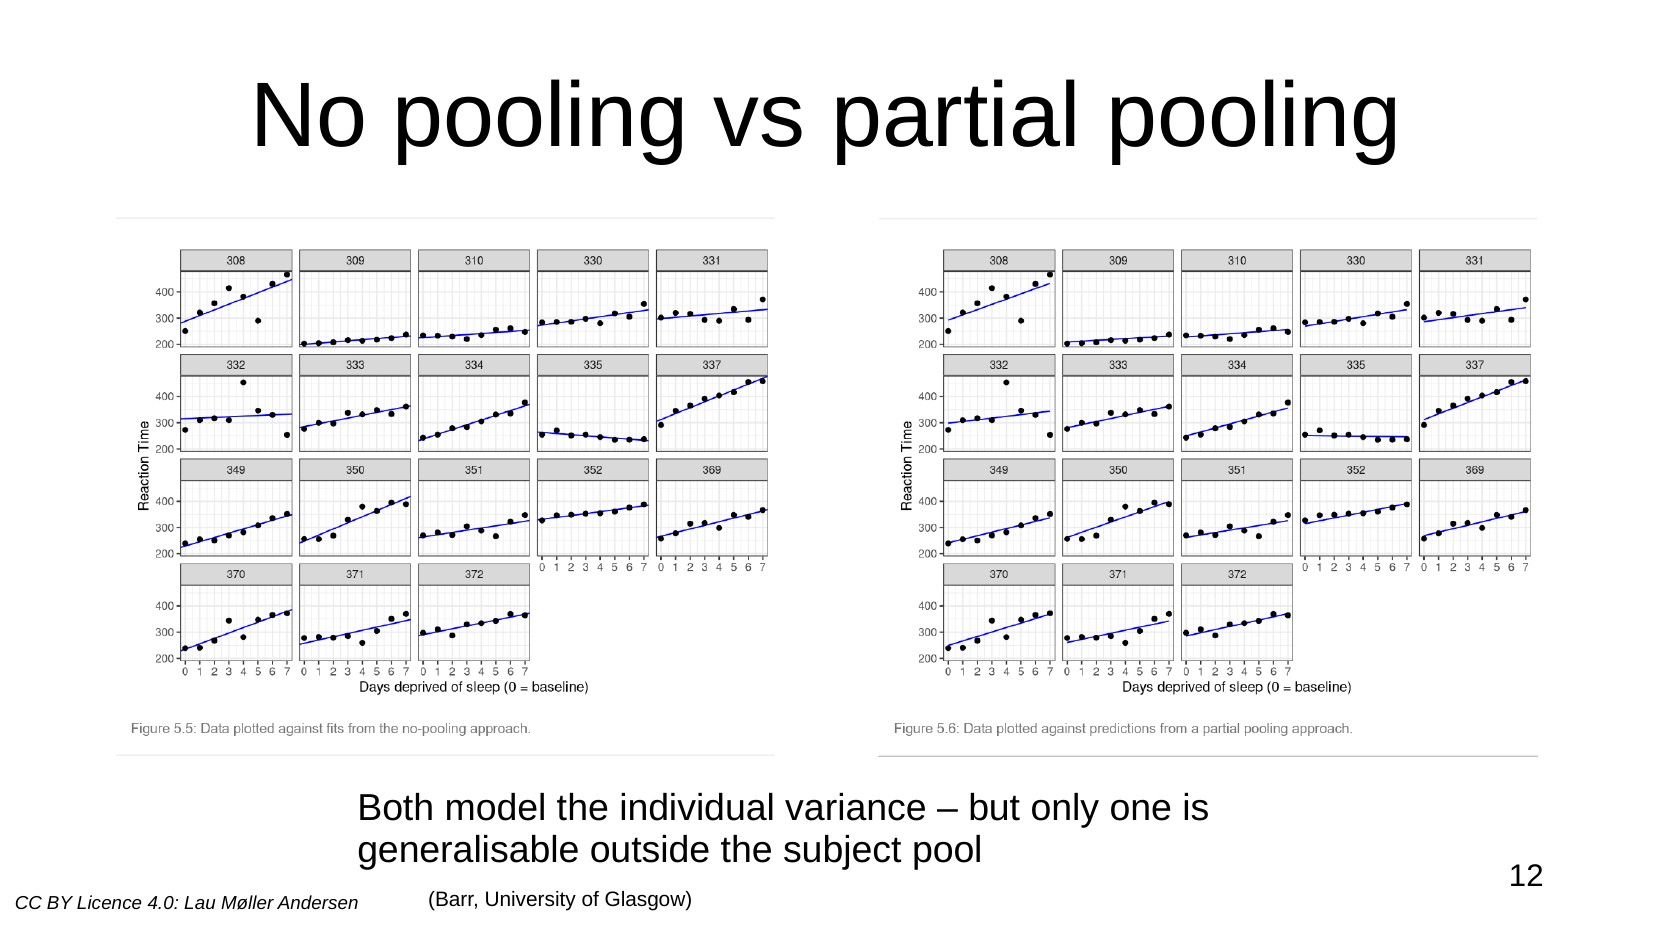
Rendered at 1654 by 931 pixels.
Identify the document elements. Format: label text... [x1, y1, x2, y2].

text_box <nummer> [1494, 850, 1654, 921]
text_box Both model the individual variance – but only one is generalisable outside the subject pool [342, 779, 1382, 879]
title No pooling vs partial pooling [82, 37, 1571, 193]
text_box (Barr, University of Glasgow) [413, 880, 745, 919]
picture [115, 217, 776, 758]
picture [878, 217, 1539, 758]
text_box CC BY Licence 4.0: Lau Møller Andersen [0, 885, 388, 921]
